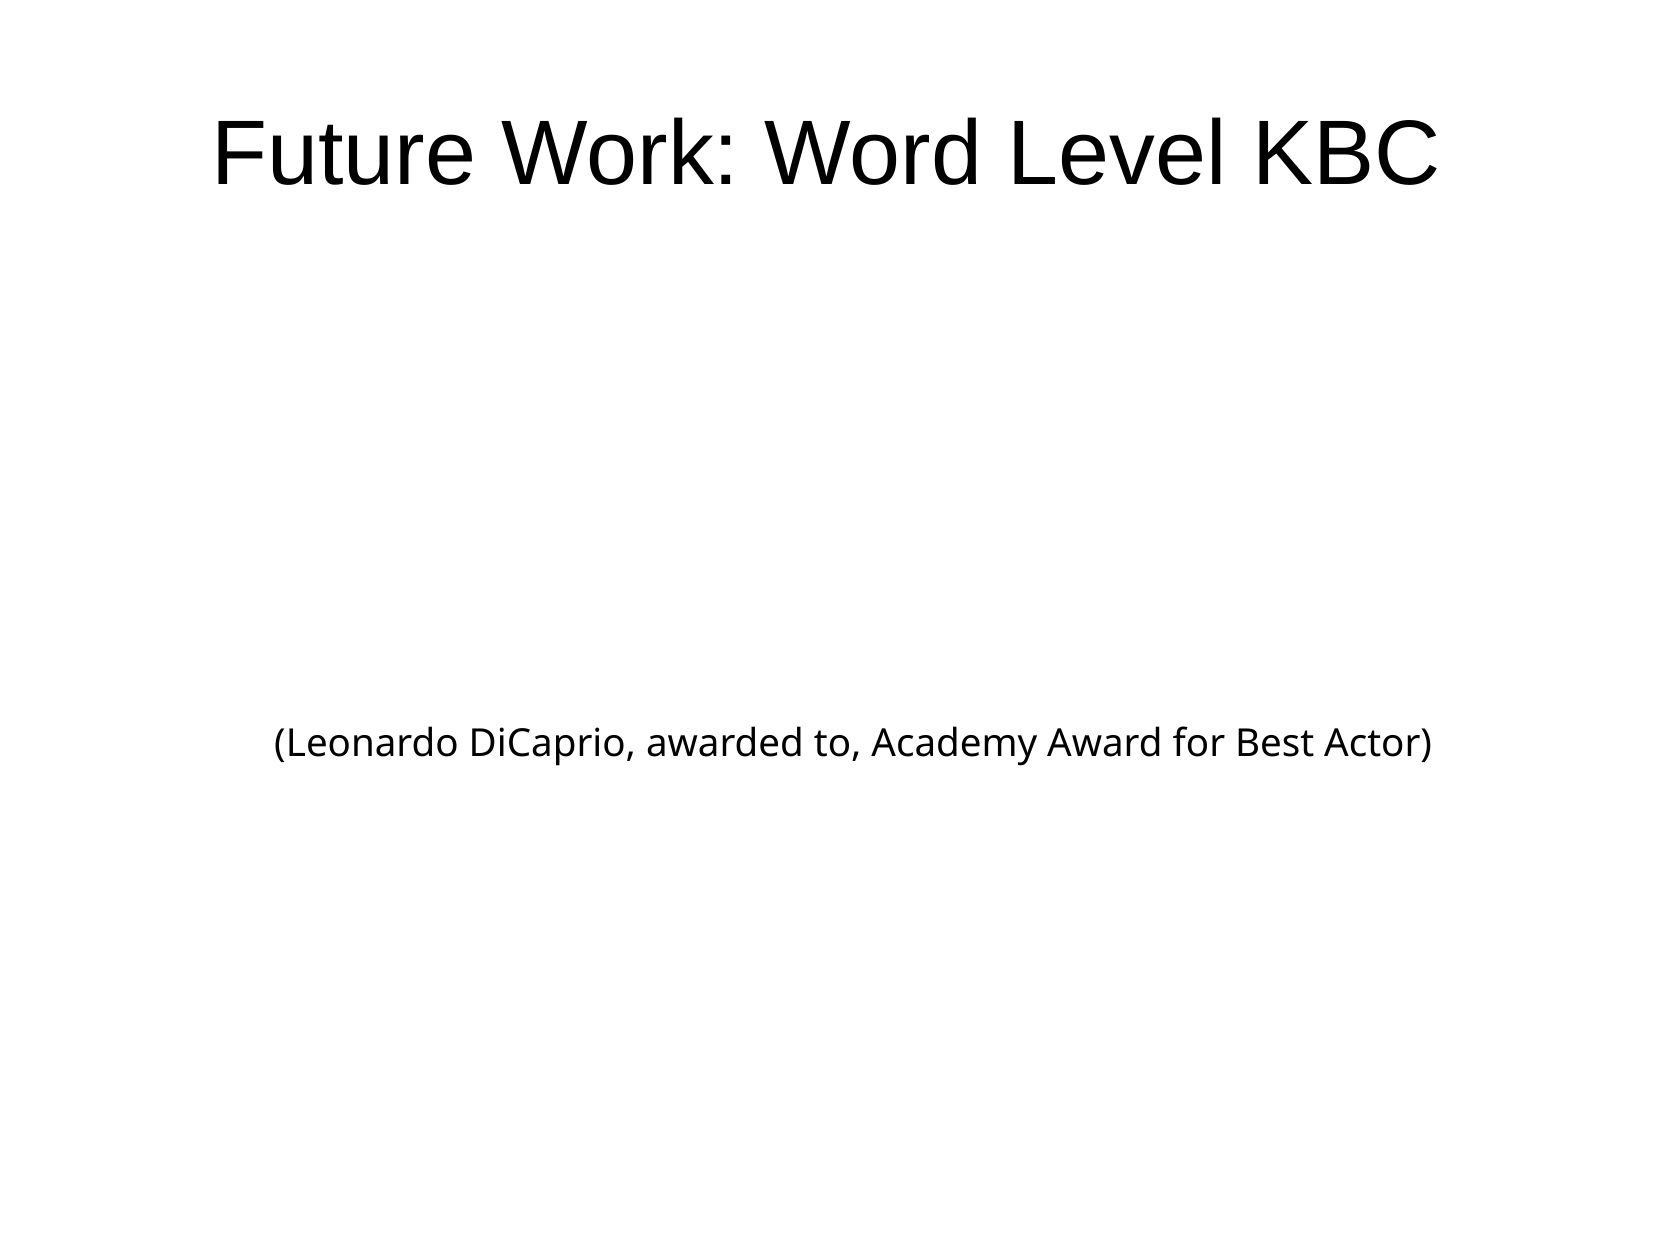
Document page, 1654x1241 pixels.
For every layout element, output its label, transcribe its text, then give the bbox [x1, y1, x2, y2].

picture [82, 358, 1571, 942]
title Future Work: Word Level KBC [82, 49, 1571, 257]
